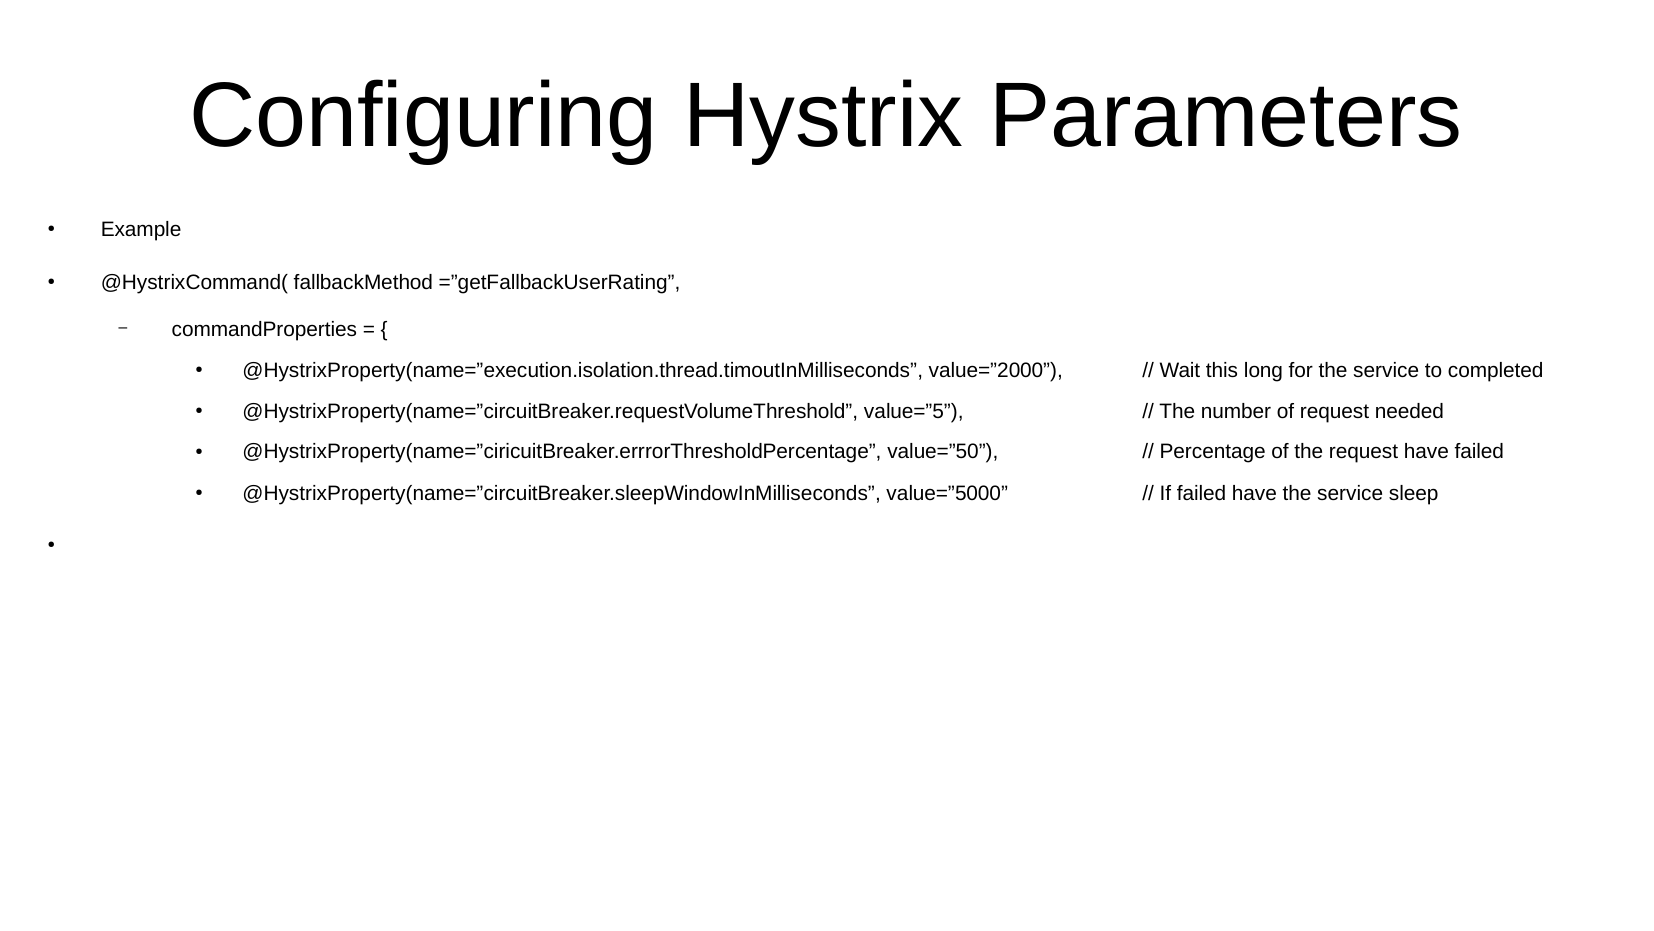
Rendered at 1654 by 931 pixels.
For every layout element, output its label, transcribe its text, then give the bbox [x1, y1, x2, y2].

title Configuring Hystrix Parameters [82, 37, 1571, 193]
list Example @HystrixCommand( fallbackMethod =”getFallbackUserRating”, commandProperties = { @HystrixProperty(name=”execution.isolation.thread.timoutInMilliseconds”, value=”2000”), // Wait this long for the service to completed @HystrixProperty(name=”circuitBreaker.requestVolumeThreshold”, value=”5”), // The number of request needed @HystrixProperty(name=”ciricuitBreaker.errrorThresholdPercentage”, value=”50”), // Percentage of the request have failed @HystrixProperty(name=”circuitBreaker.sleepWindowInMilliseconds”, value=”5000” // If failed have the service sleep [30, 217, 1571, 916]
